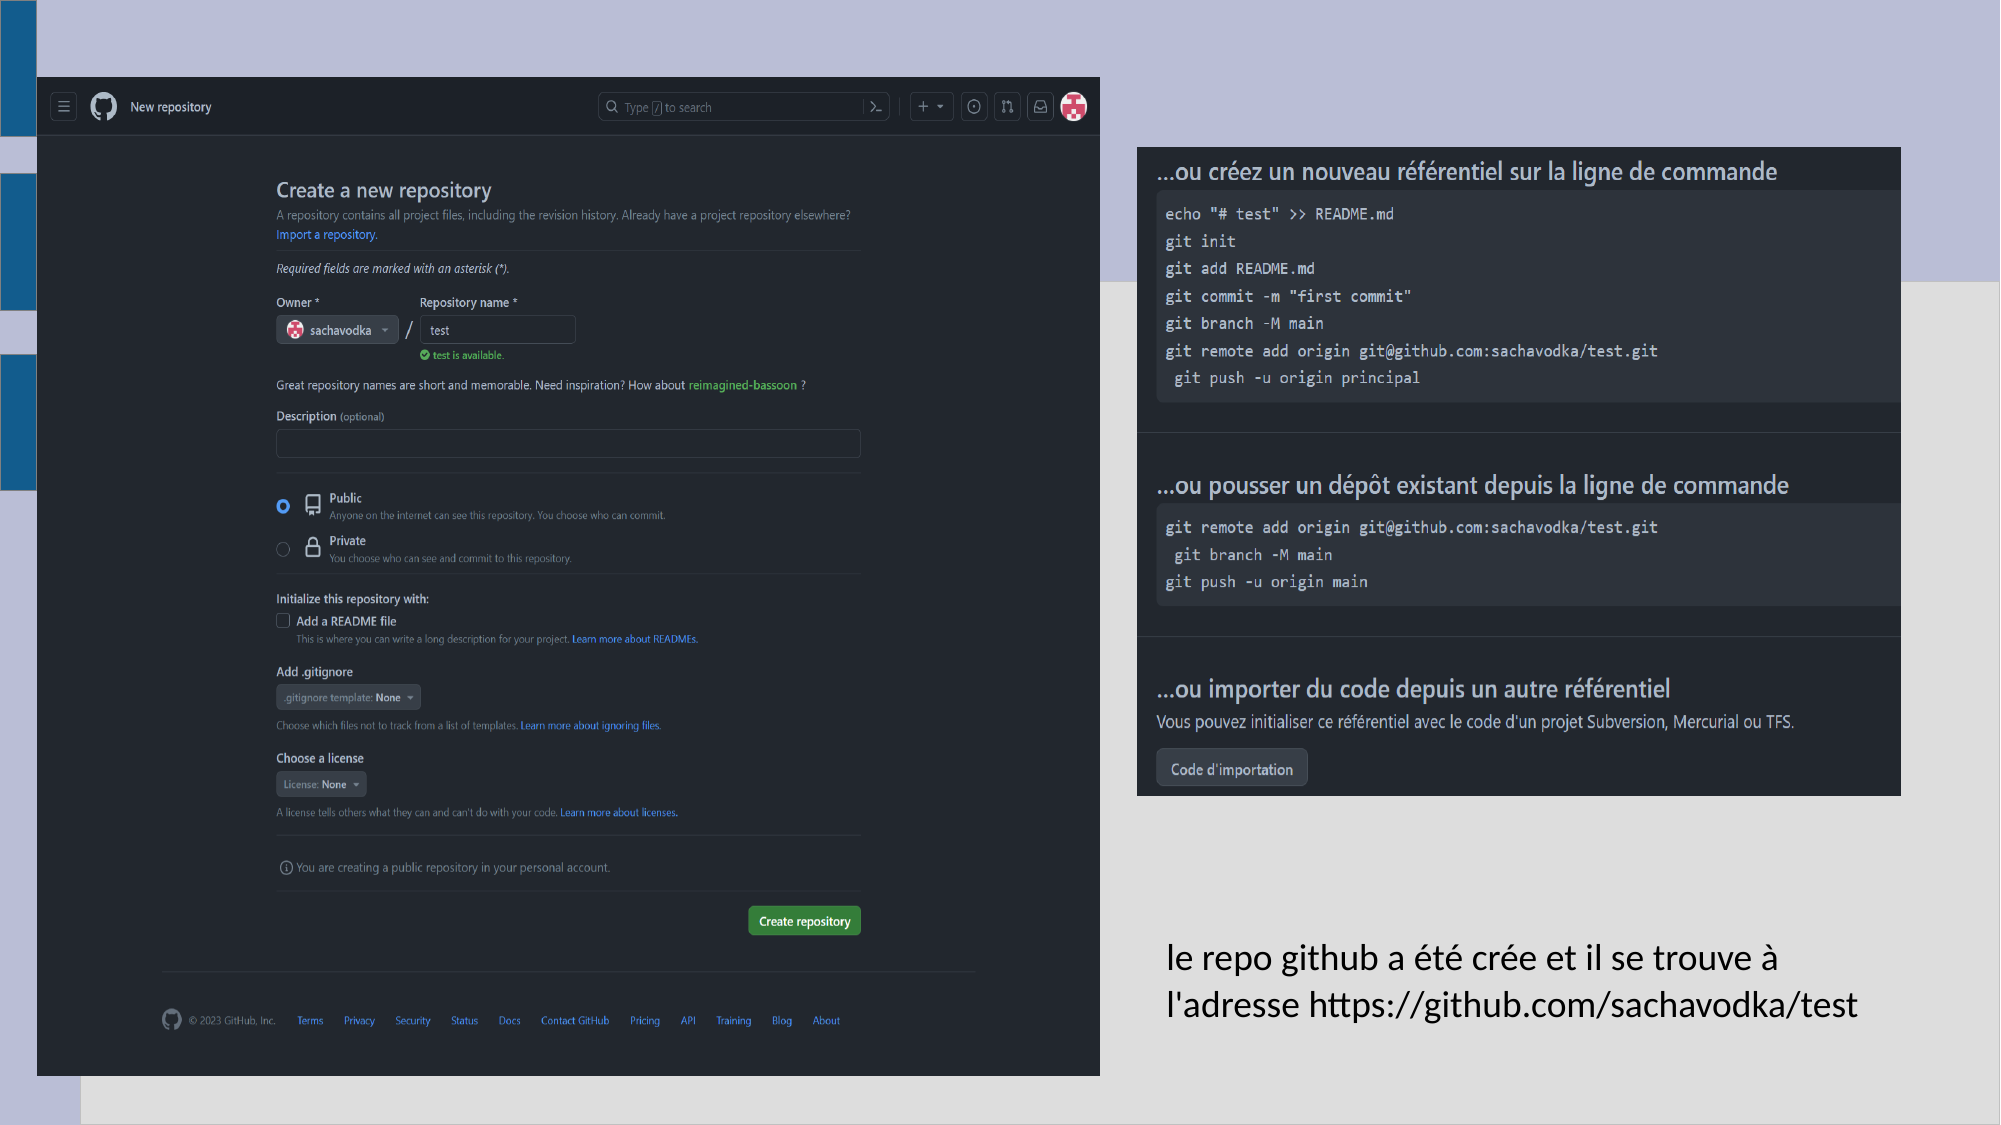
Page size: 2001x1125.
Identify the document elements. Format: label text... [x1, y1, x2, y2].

picture [1137, 147, 1901, 796]
picture [37, 77, 1100, 1076]
text_box le repo github a été crée et il se trouve à l'adresse https://github.com/sachavodka/test [1164, 931, 2000, 1026]
